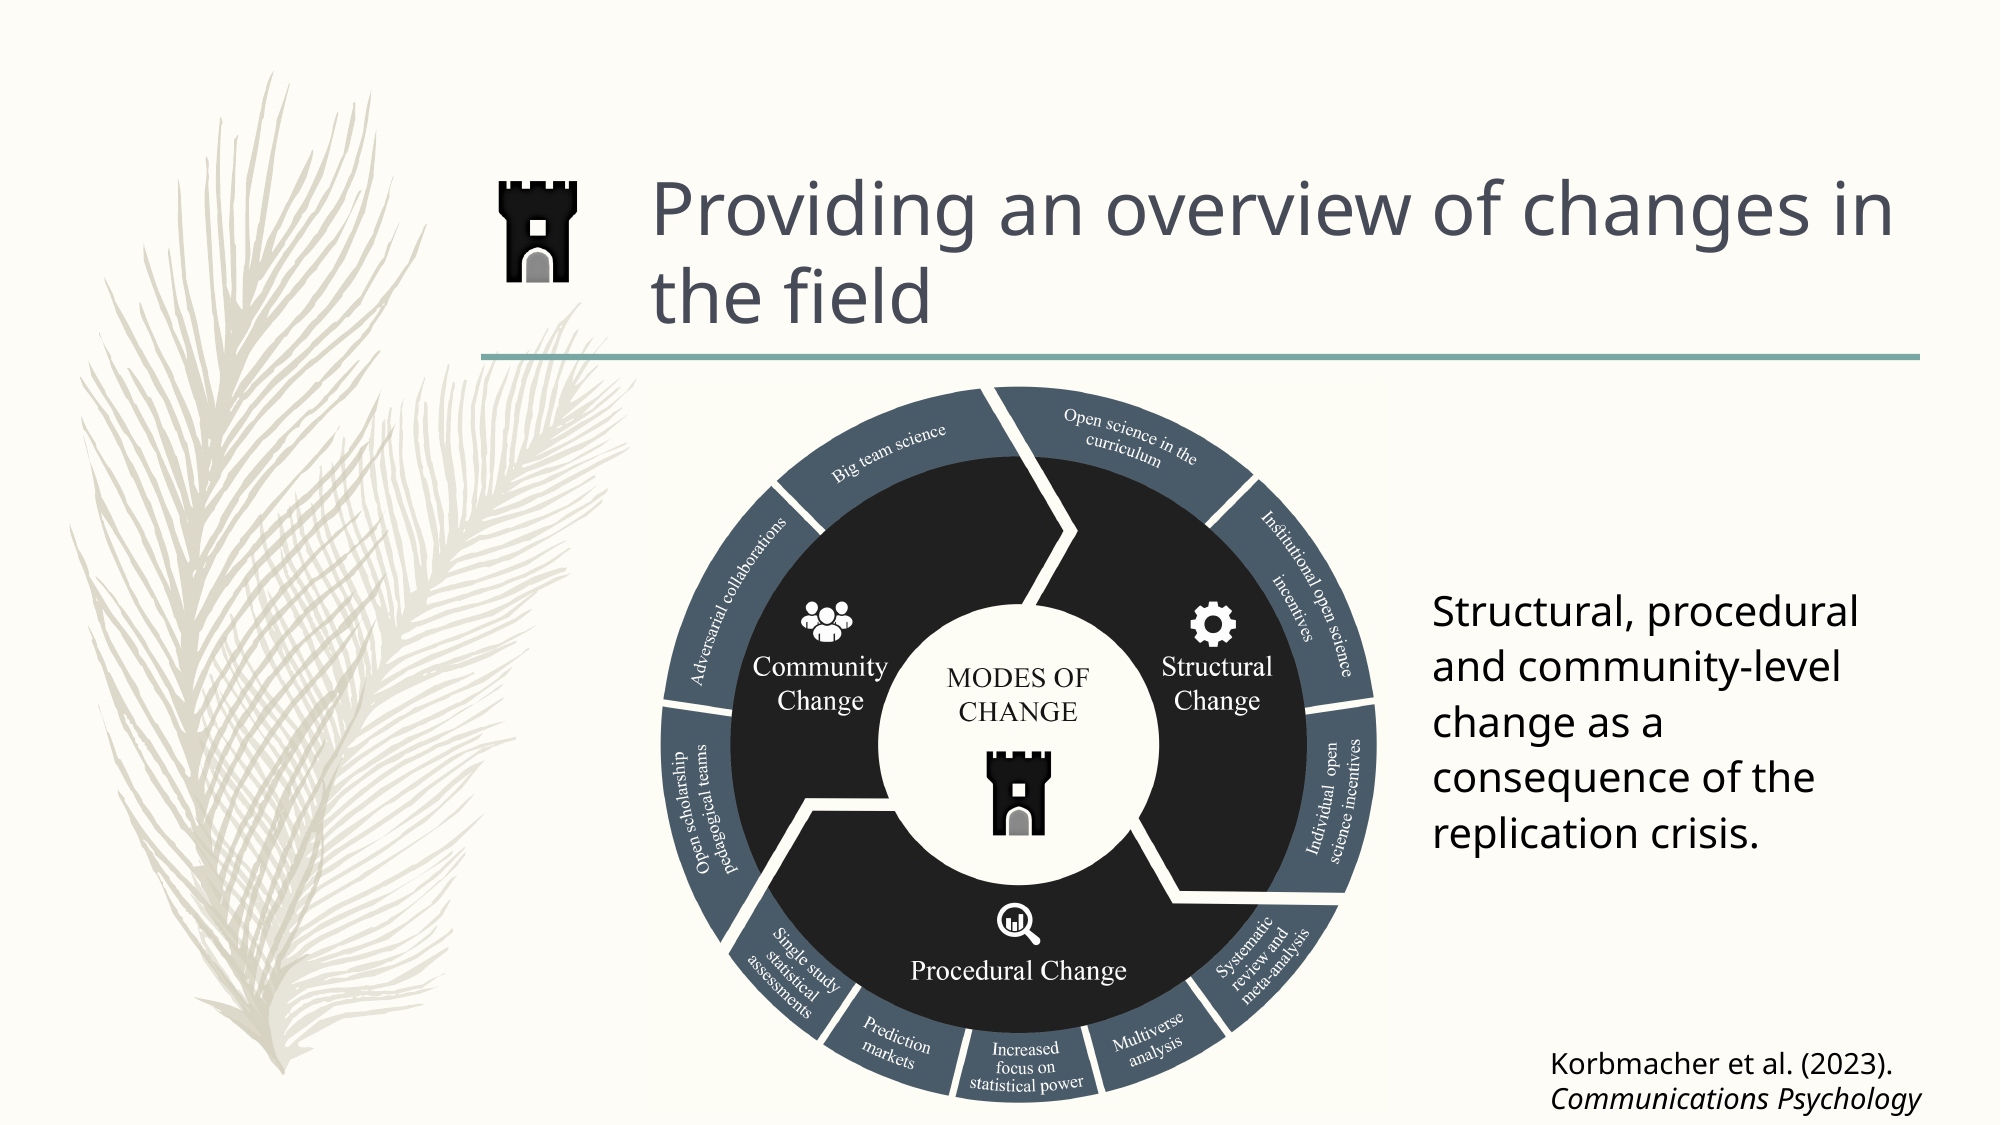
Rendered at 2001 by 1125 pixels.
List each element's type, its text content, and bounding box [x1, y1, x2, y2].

picture [649, 377, 1388, 1114]
title Providing an overview of changes in the field [635, 157, 1920, 350]
text_box Korbmacher et al. (2023). Communications Psychology [1535, 1037, 1979, 1123]
list Structural, procedural and community-level change as a consequence of the replication crisis. [1417, 501, 1920, 1065]
picture [482, 171, 595, 285]
